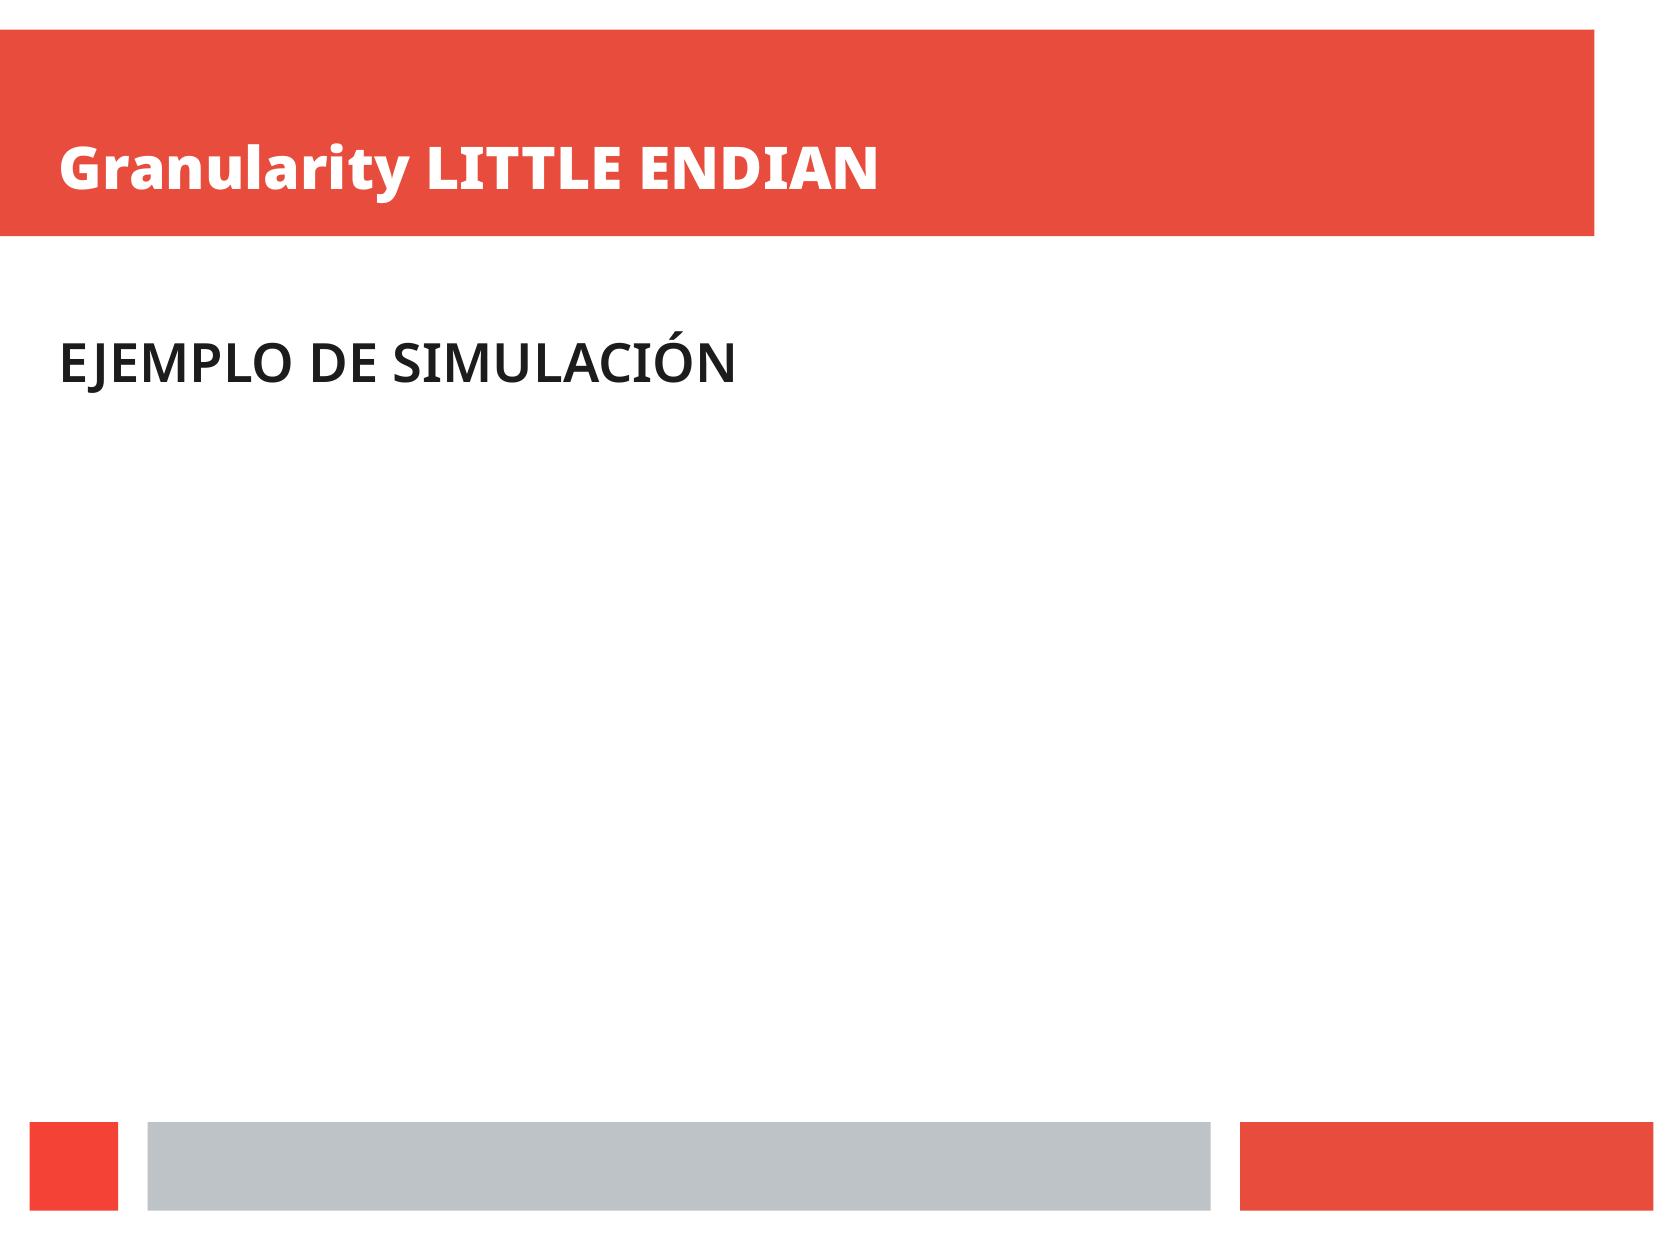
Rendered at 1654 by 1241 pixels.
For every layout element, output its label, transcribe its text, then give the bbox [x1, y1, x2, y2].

title Granularity LITTLE ENDIAN [59, 59, 1595, 207]
list EJEMPLO DE SIMULACIÓN [59, 324, 1565, 1093]
